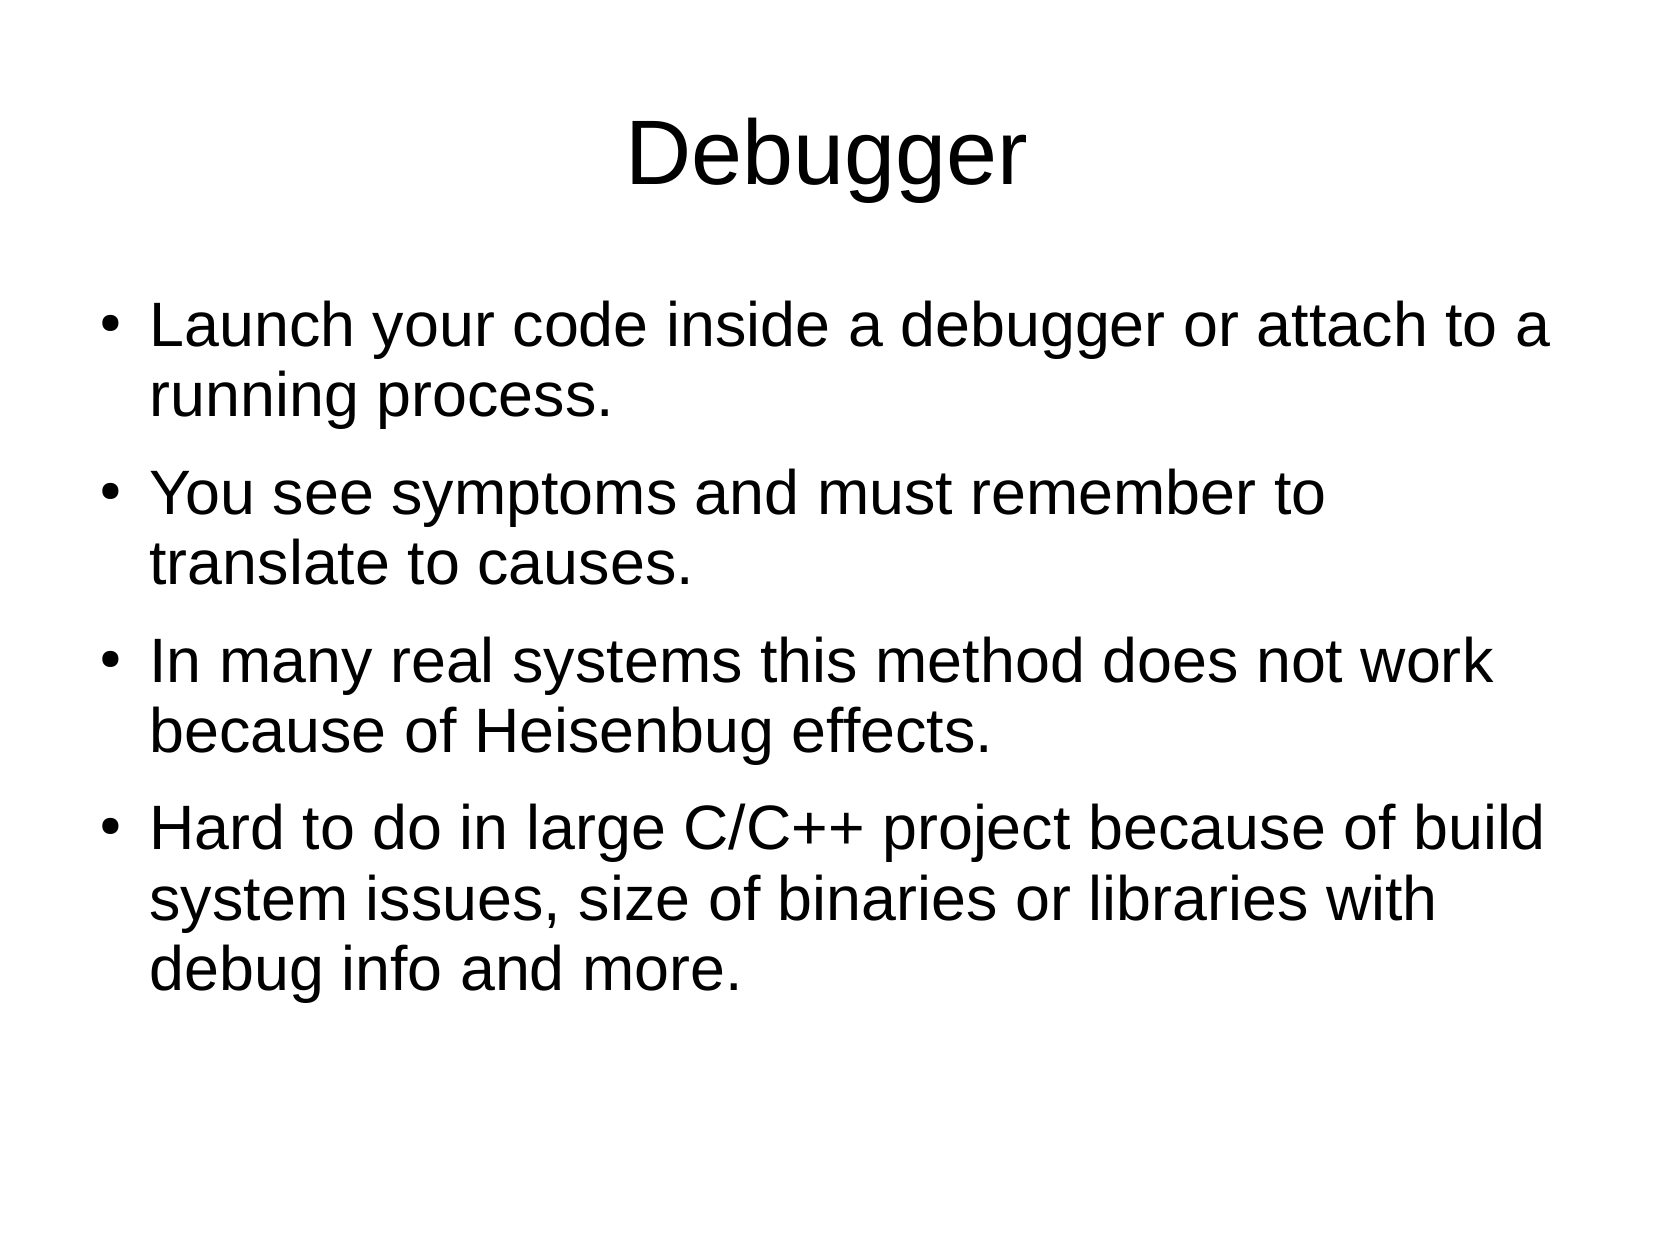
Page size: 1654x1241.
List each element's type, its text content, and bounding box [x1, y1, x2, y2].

title Debugger [82, 49, 1571, 257]
list Launch your code inside a debugger or attach to a running process. You see symptoms and must remember to translate to causes. In many real systems this method does not work because of Heisenbug effects. Hard to do in large C/C++ project because of build system issues, size of binaries or libraries with debug info and more. [82, 290, 1571, 1010]
